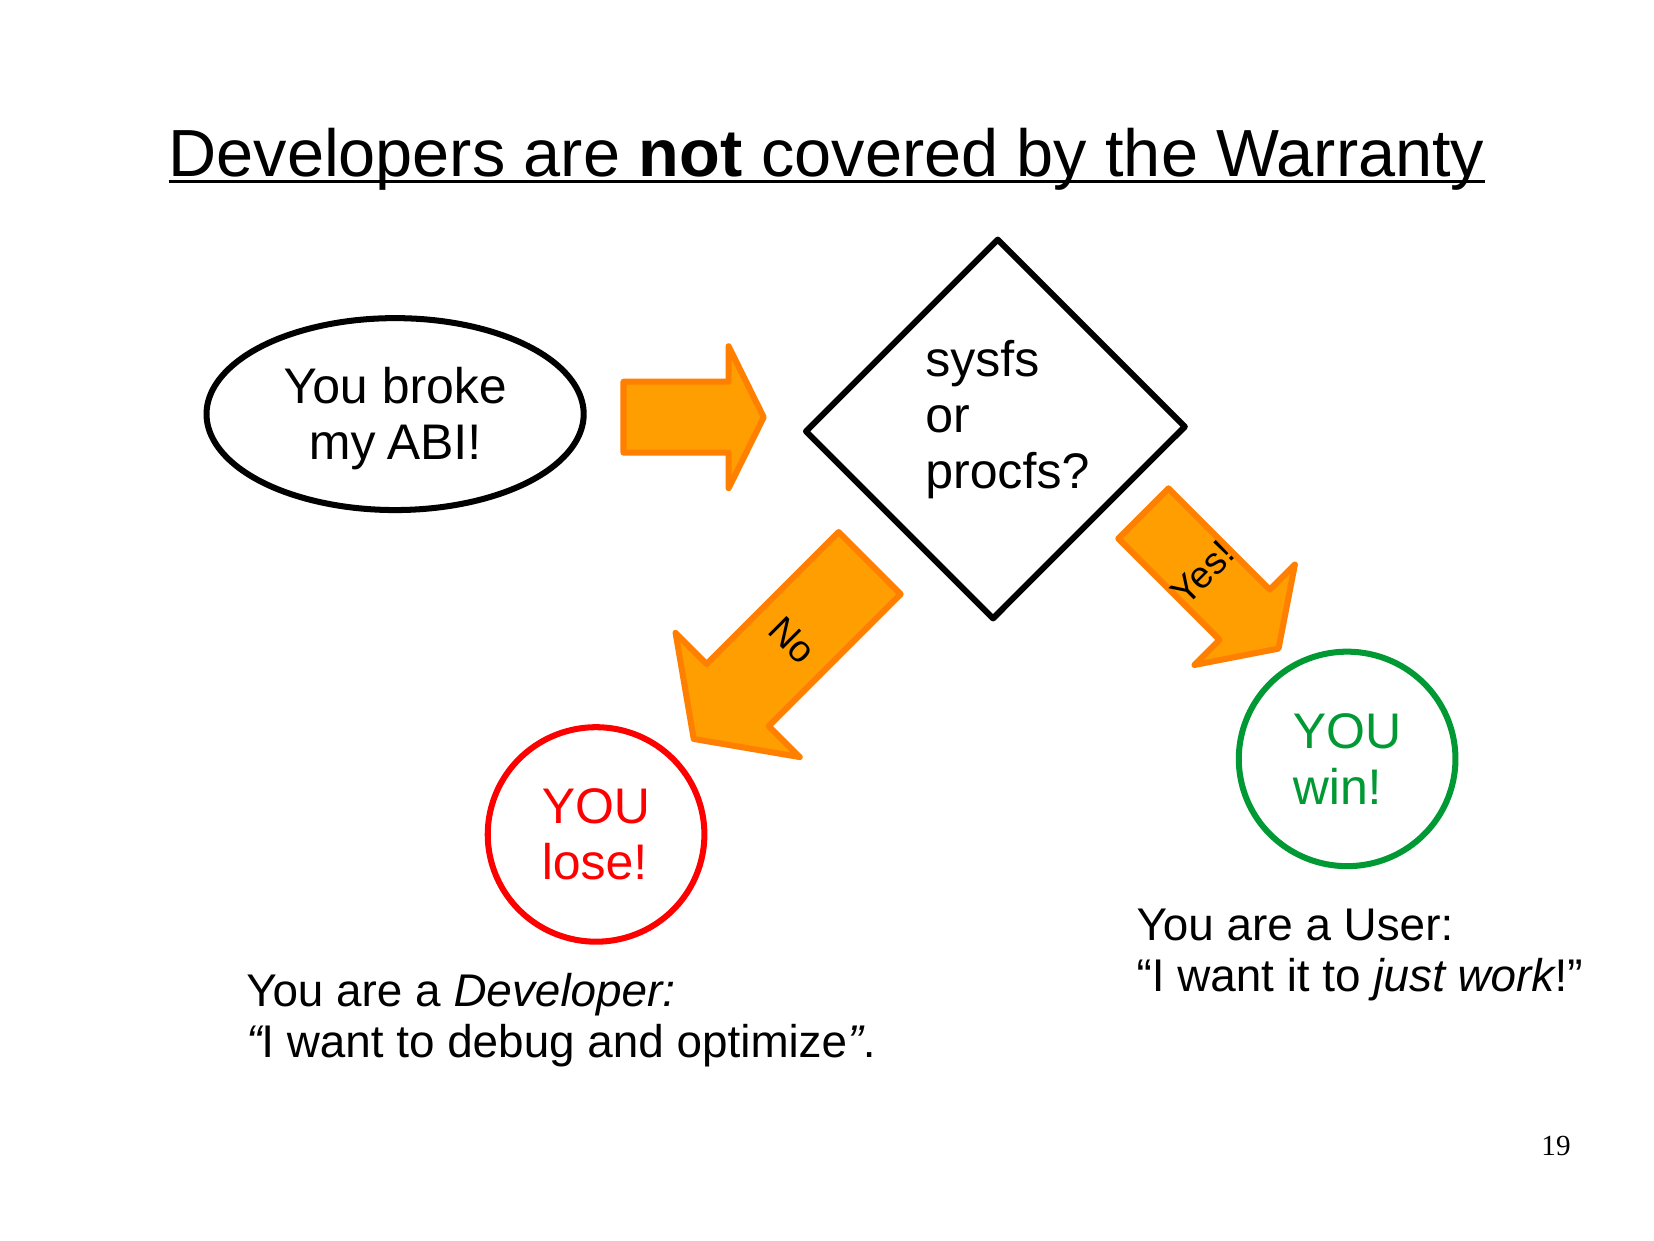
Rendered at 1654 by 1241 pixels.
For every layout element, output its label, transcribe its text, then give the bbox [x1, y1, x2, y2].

text_box [1111, 352, 1185, 501]
text_box [1238, 651, 1456, 867]
text_box You are a Developer: “I want to debug and optimize”. [231, 957, 891, 1075]
text_box [623, 346, 764, 489]
text_box No [675, 532, 901, 758]
text_box You broke my ABI! [206, 318, 584, 511]
text_box [805, 330, 1095, 619]
text_box YOU lose! [524, 768, 669, 901]
text_box Yes! [1118, 488, 1295, 665]
text_box You are a User: “I want it to just work!” [1121, 891, 1598, 1009]
text_box [487, 727, 705, 942]
text_box [917, 257, 1079, 320]
text_box sysfs or procfs? [907, 320, 1111, 517]
text_box YOU win! [1275, 692, 1420, 826]
title Developers are not covered by the Warranty [82, 49, 1571, 257]
